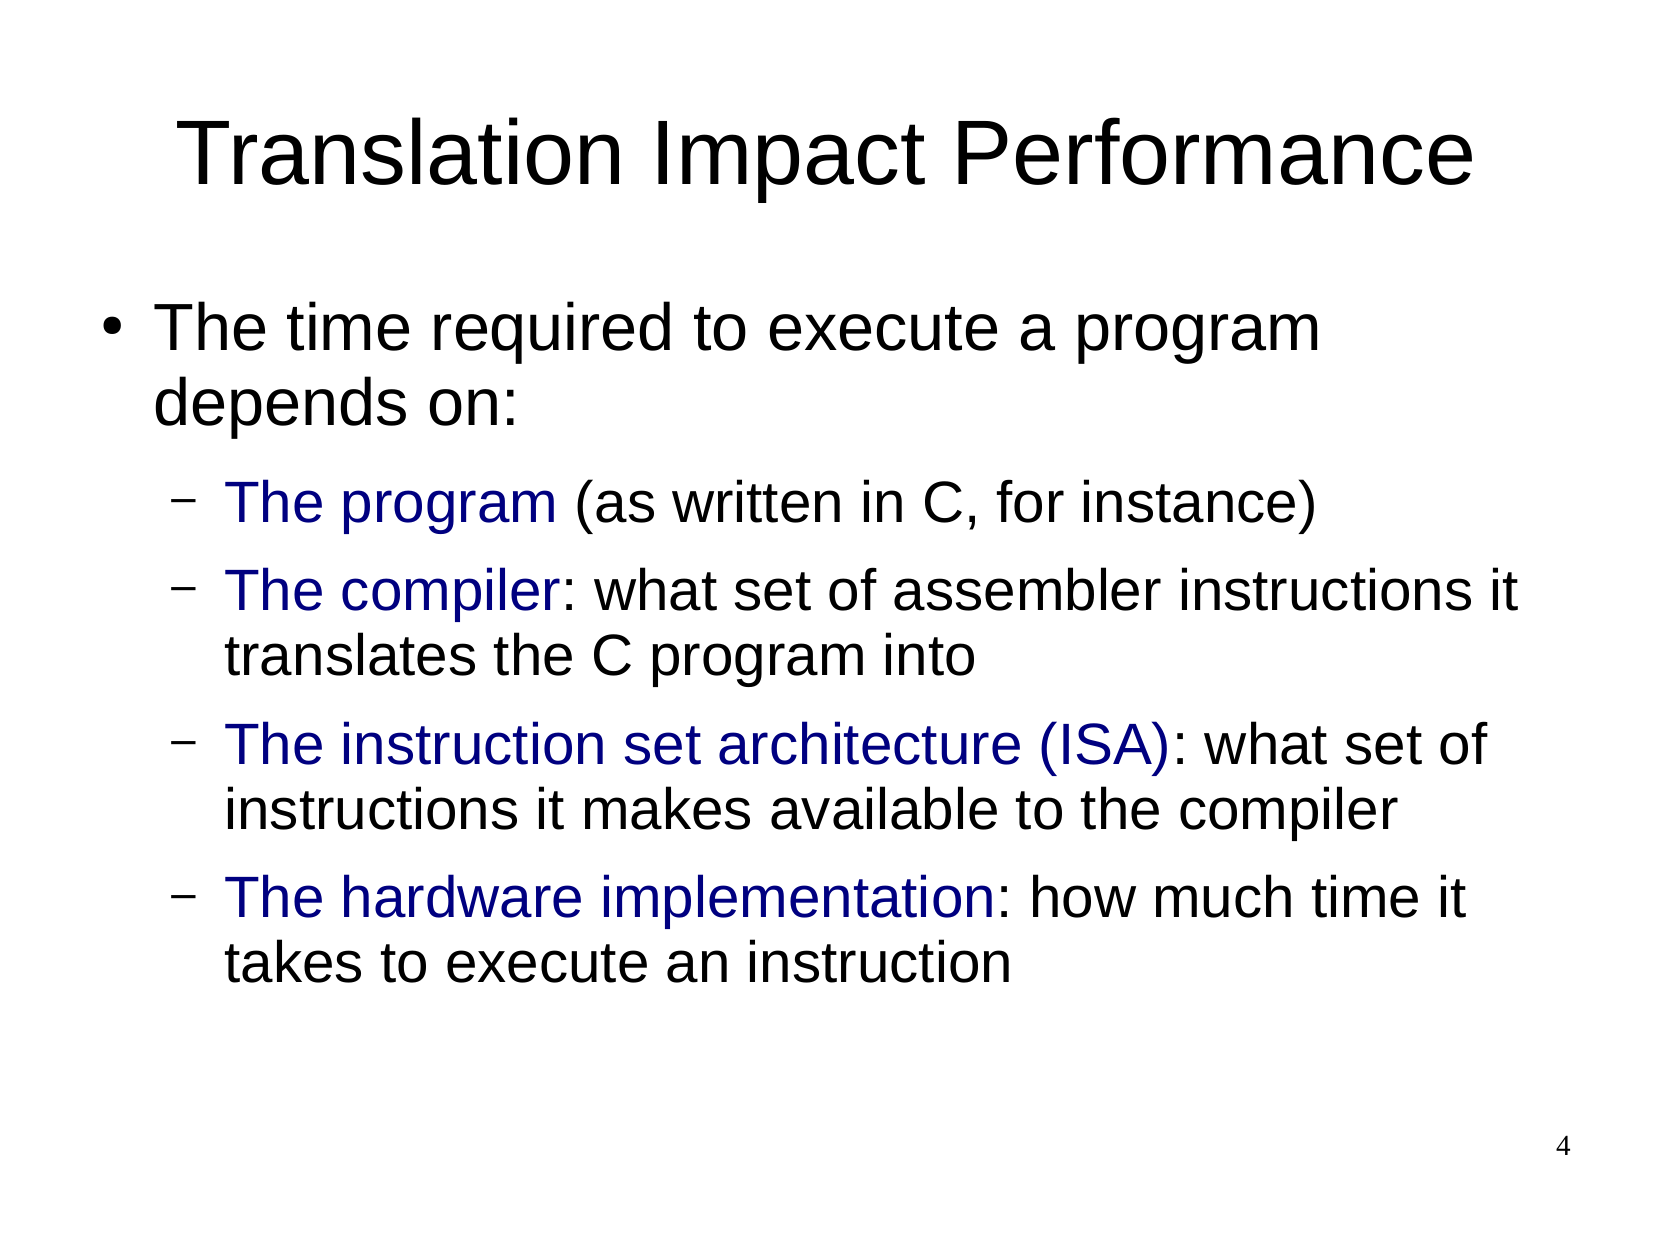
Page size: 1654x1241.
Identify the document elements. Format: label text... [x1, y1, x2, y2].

title Translation Impact Performance [82, 49, 1571, 257]
list The time required to execute a program depends on: The program (as written in C, for instance) The compiler: what set of assembler instructions it translates the C program into The instruction set architecture (ISA): what set of instructions it makes available to the compiler The hardware implementation: how much time it takes to execute an instruction [82, 290, 1538, 1096]
